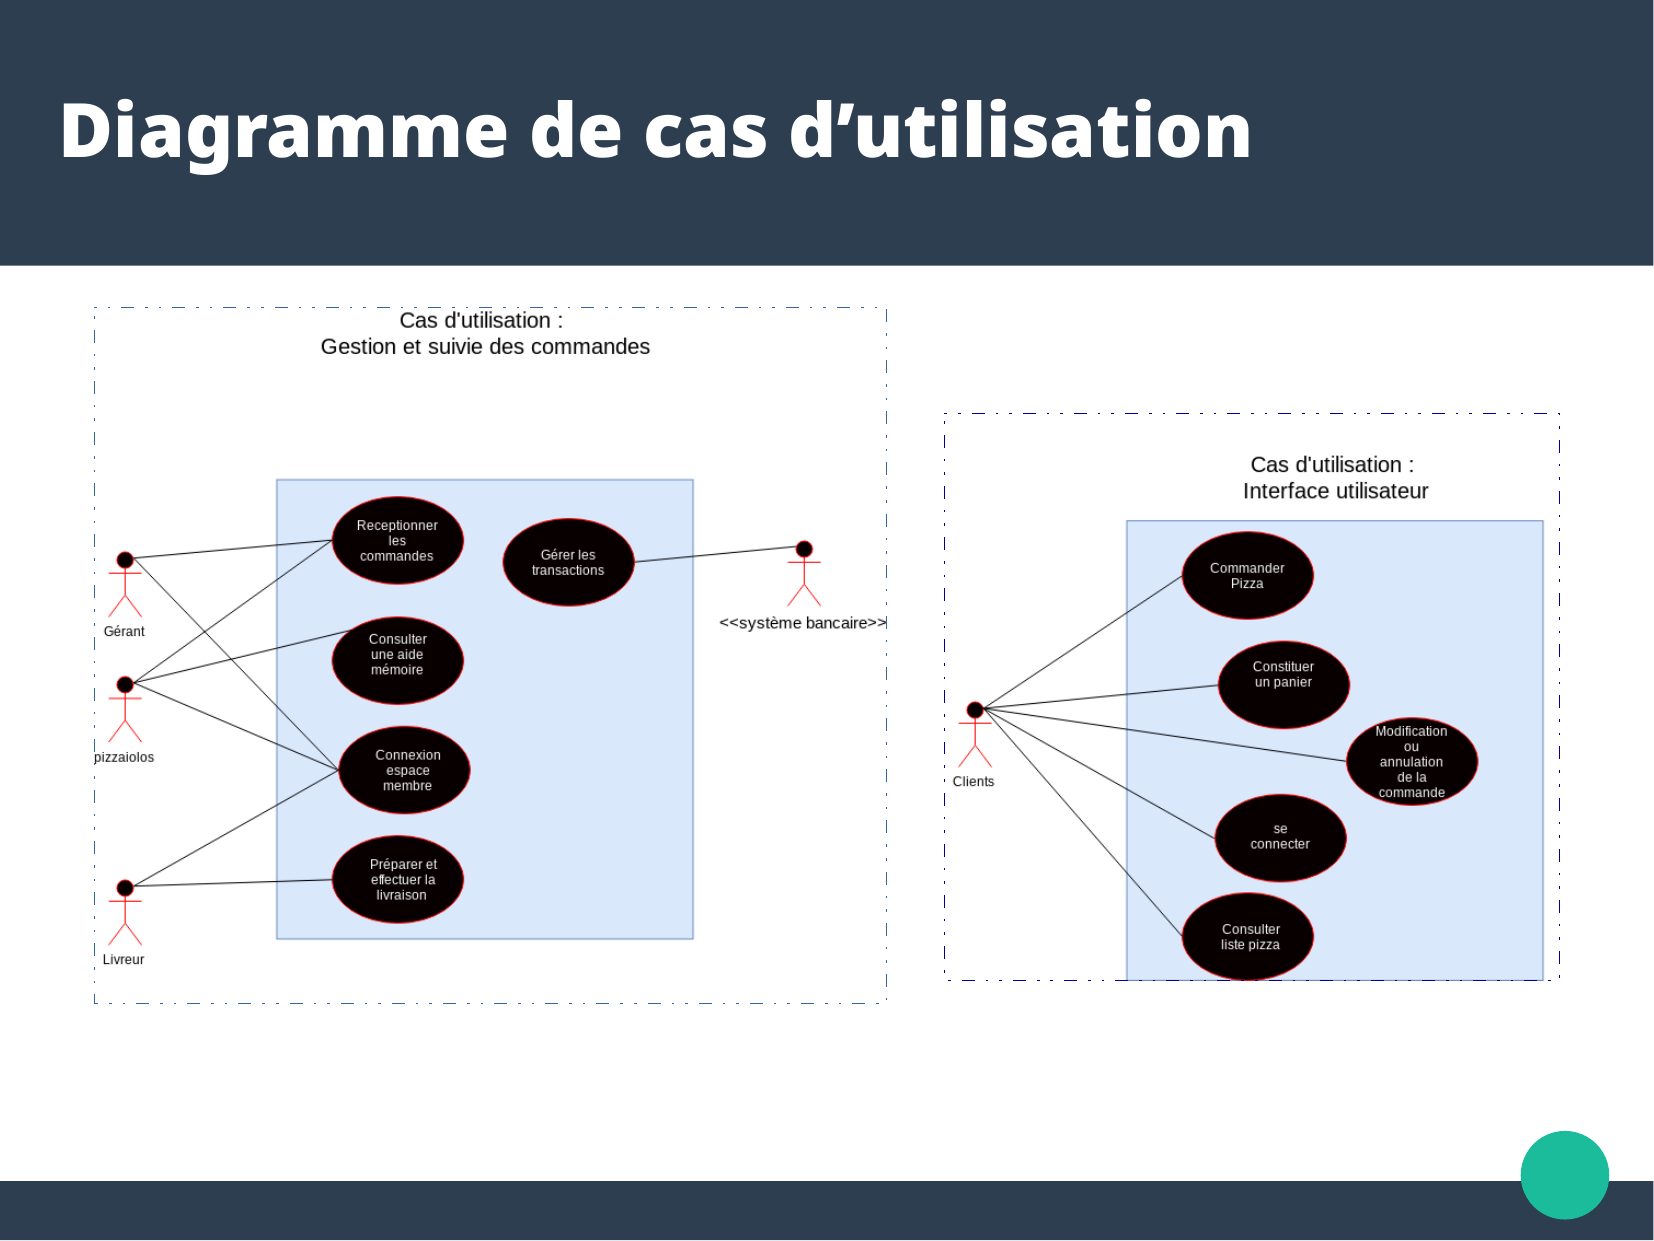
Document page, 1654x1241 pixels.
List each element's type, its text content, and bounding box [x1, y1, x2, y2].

picture [94, 307, 887, 1004]
picture [944, 413, 1560, 981]
title Diagramme de cas d’utilisation [59, 49, 1595, 207]
